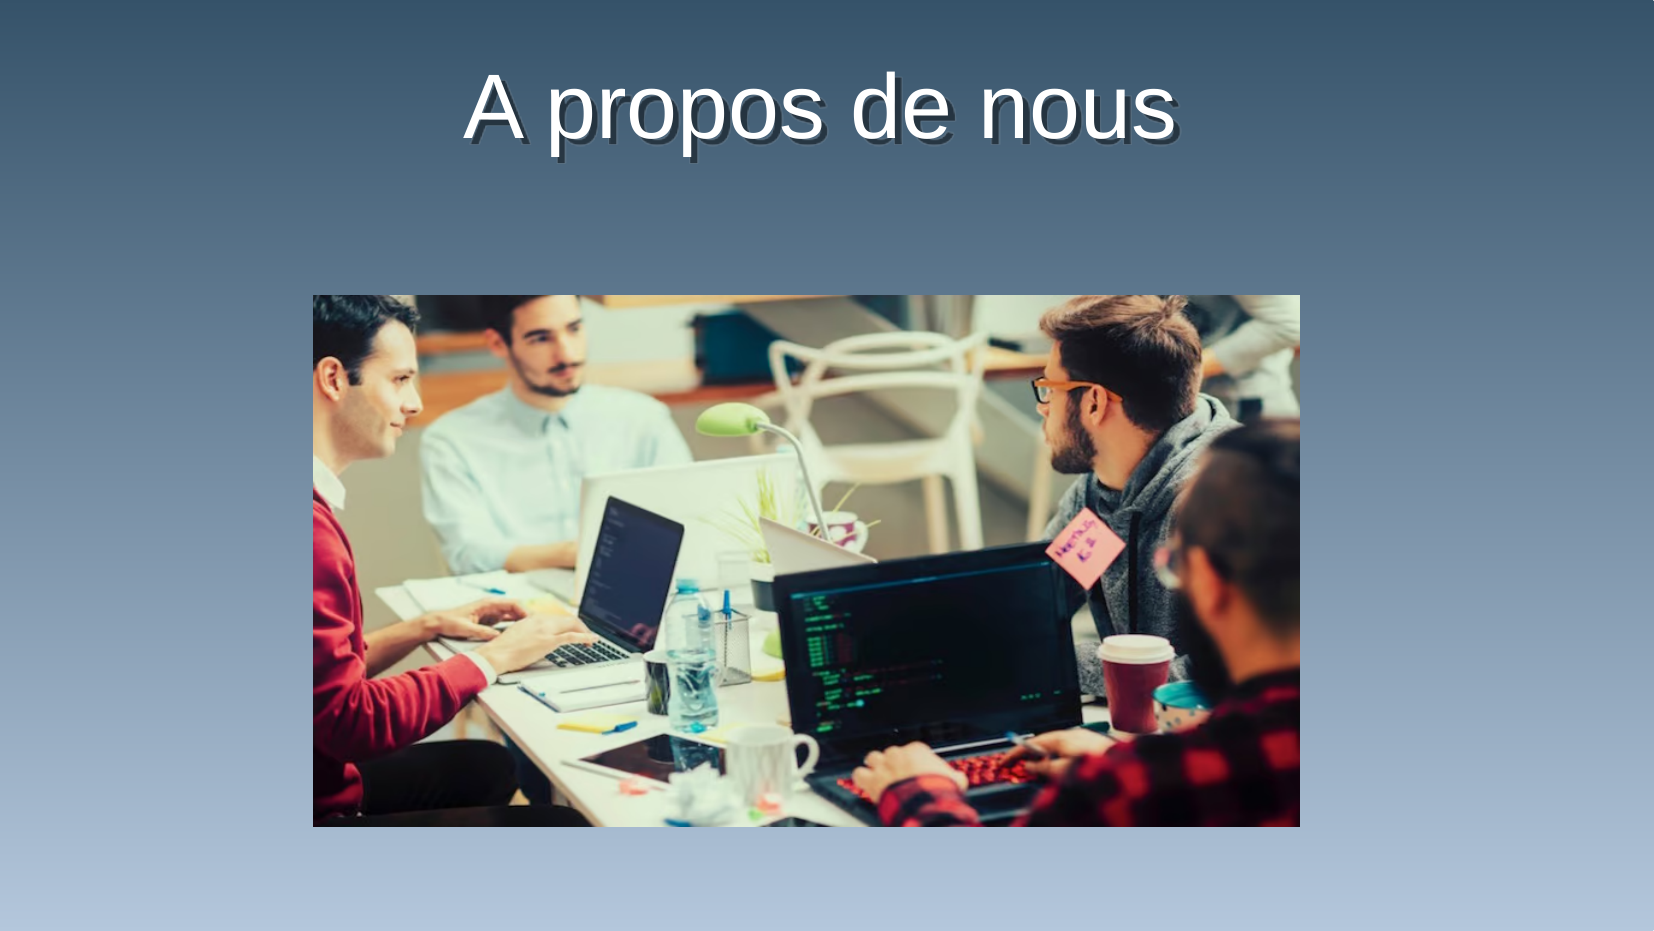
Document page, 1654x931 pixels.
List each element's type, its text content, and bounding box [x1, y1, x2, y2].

picture [313, 295, 1300, 827]
title A propos de nous [76, 29, 1565, 185]
